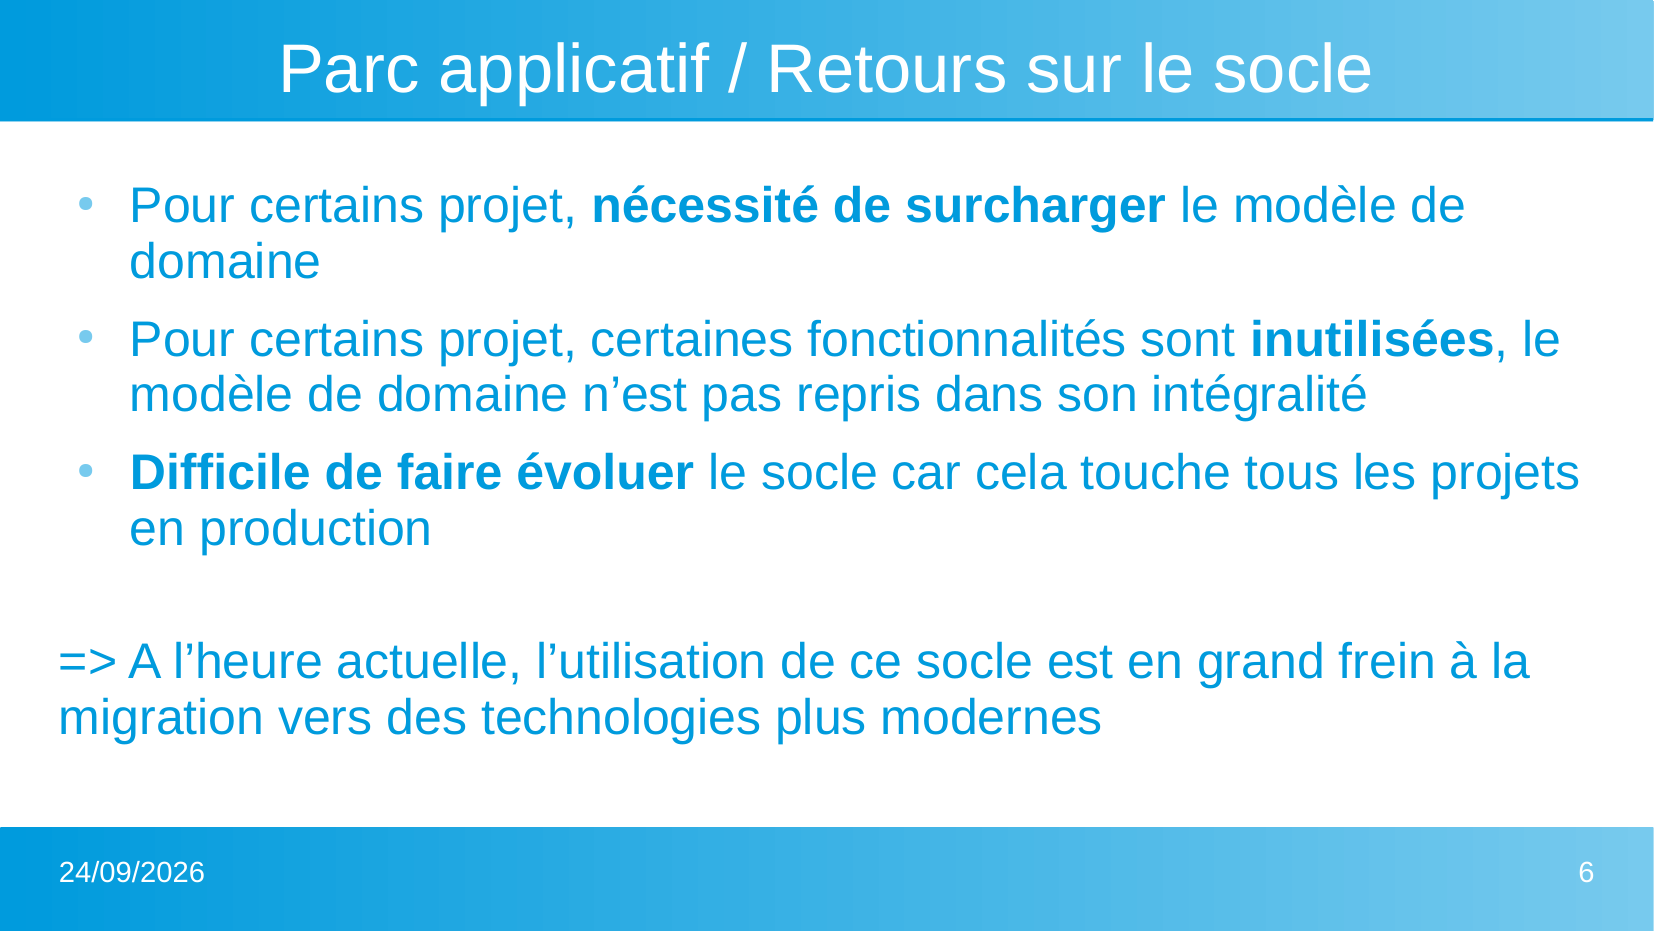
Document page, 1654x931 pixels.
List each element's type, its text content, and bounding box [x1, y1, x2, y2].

list Pour certains projet, nécessité de surcharger le modèle de domaine Pour certains projet, certaines fonctionnalités sont inutilisées, le modèle de domaine n’est pas repris dans son intégralité Difficile de faire évoluer le socle car cela touche tous les projets en production => A l’heure actuelle, l’utilisation de ce socle est en grand frein à la migration vers des technologies plus modernes [59, 177, 1595, 768]
title Parc applicatif / Retours sur le socle [59, 29, 1595, 108]
